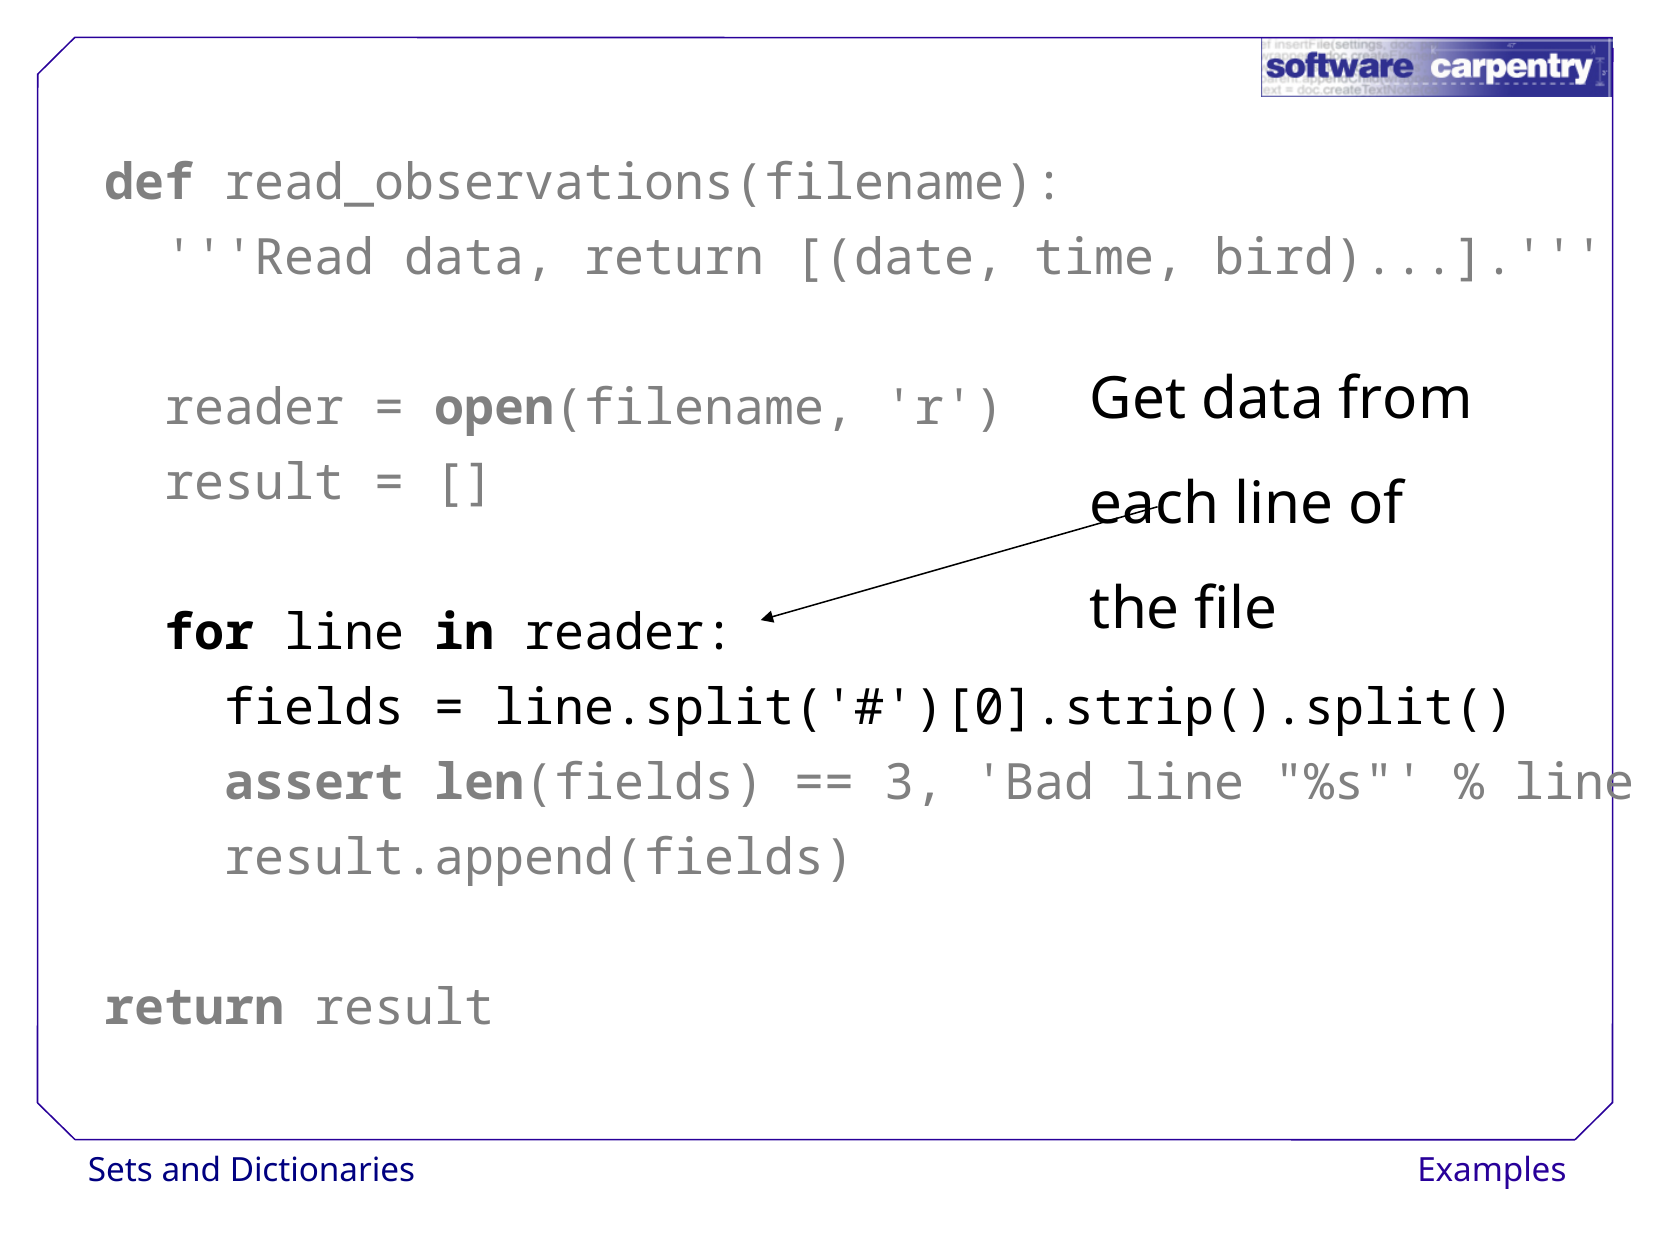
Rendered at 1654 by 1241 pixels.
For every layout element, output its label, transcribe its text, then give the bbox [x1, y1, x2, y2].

text_box Get data from each line of the file [1075, 317, 1638, 649]
text_box def read_observations(filename): '''Read data, return [(date, time, bird)...].''' reader = open(filename, 'r') result = [] for line in reader: fields = line.split('#')[0].strip().split() assert len(fields) == 3, 'Bad line "%s"' % line result.append(fields) return result [89, 126, 1512, 1058]
picture [1261, 39, 1613, 97]
